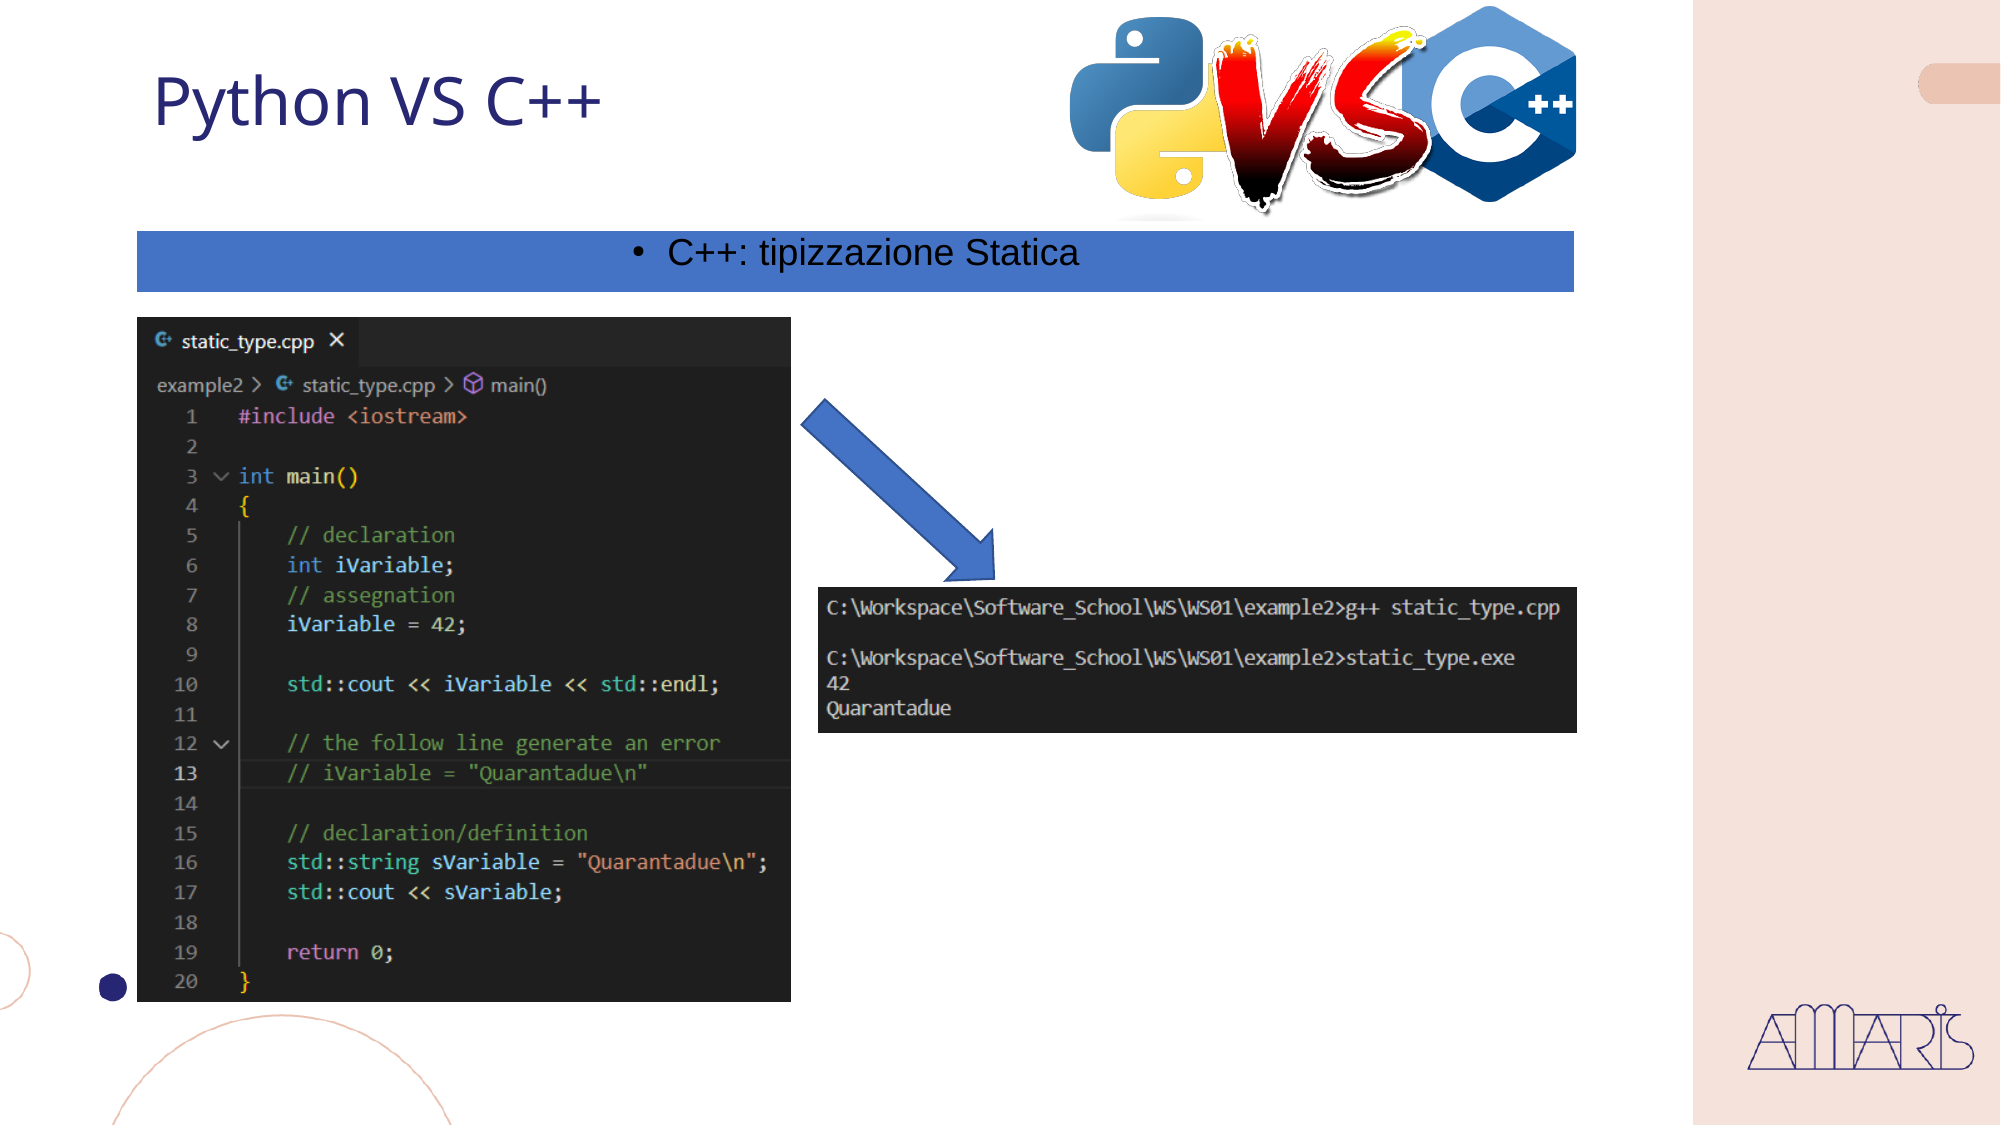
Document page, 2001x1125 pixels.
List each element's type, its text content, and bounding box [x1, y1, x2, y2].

picture [818, 587, 1577, 733]
table_header C++: tipizzazione Statica [137, 231, 1574, 292]
picture [137, 318, 791, 1002]
text_box [801, 399, 995, 581]
picture [1069, 6, 1577, 221]
title Python VS C++ [137, 59, 1069, 148]
